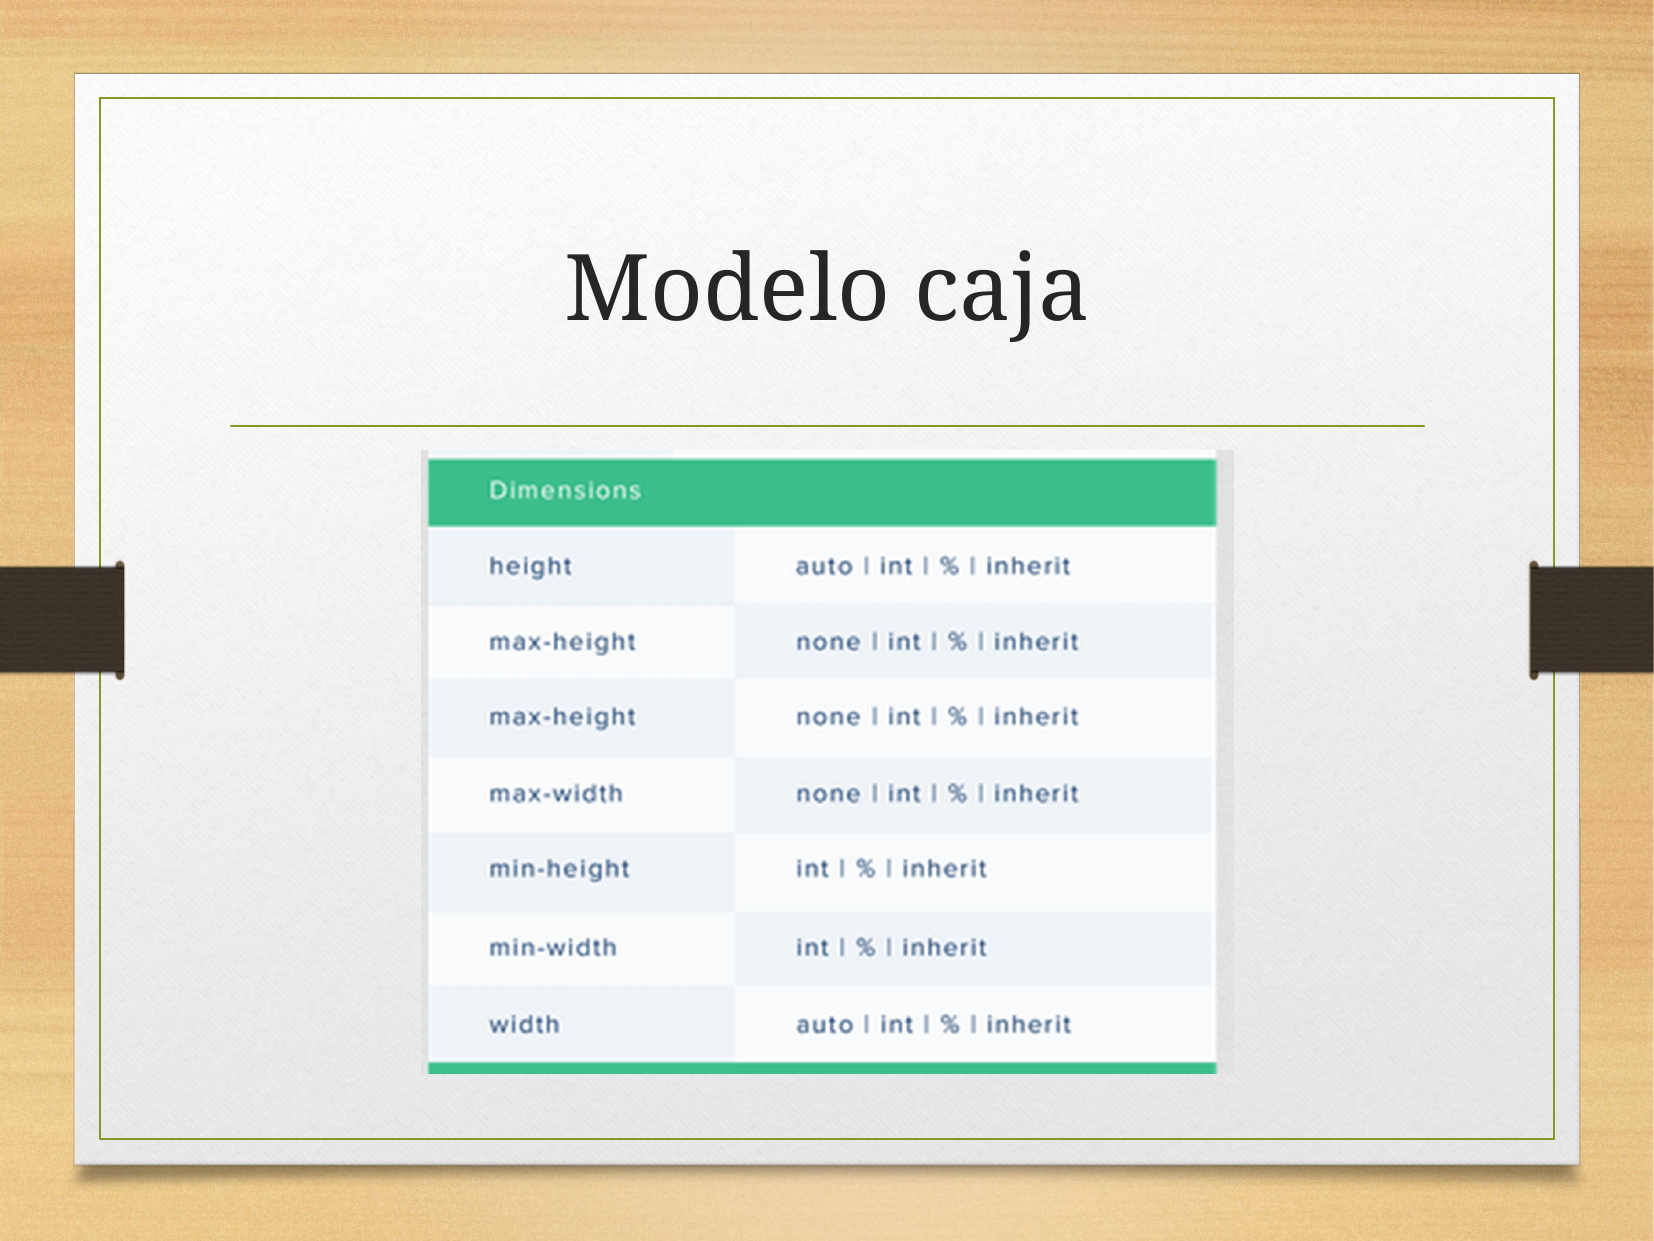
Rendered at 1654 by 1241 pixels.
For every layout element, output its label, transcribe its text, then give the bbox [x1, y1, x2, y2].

title Modelo caja [212, 165, 1443, 402]
picture [421, 450, 1234, 1074]
